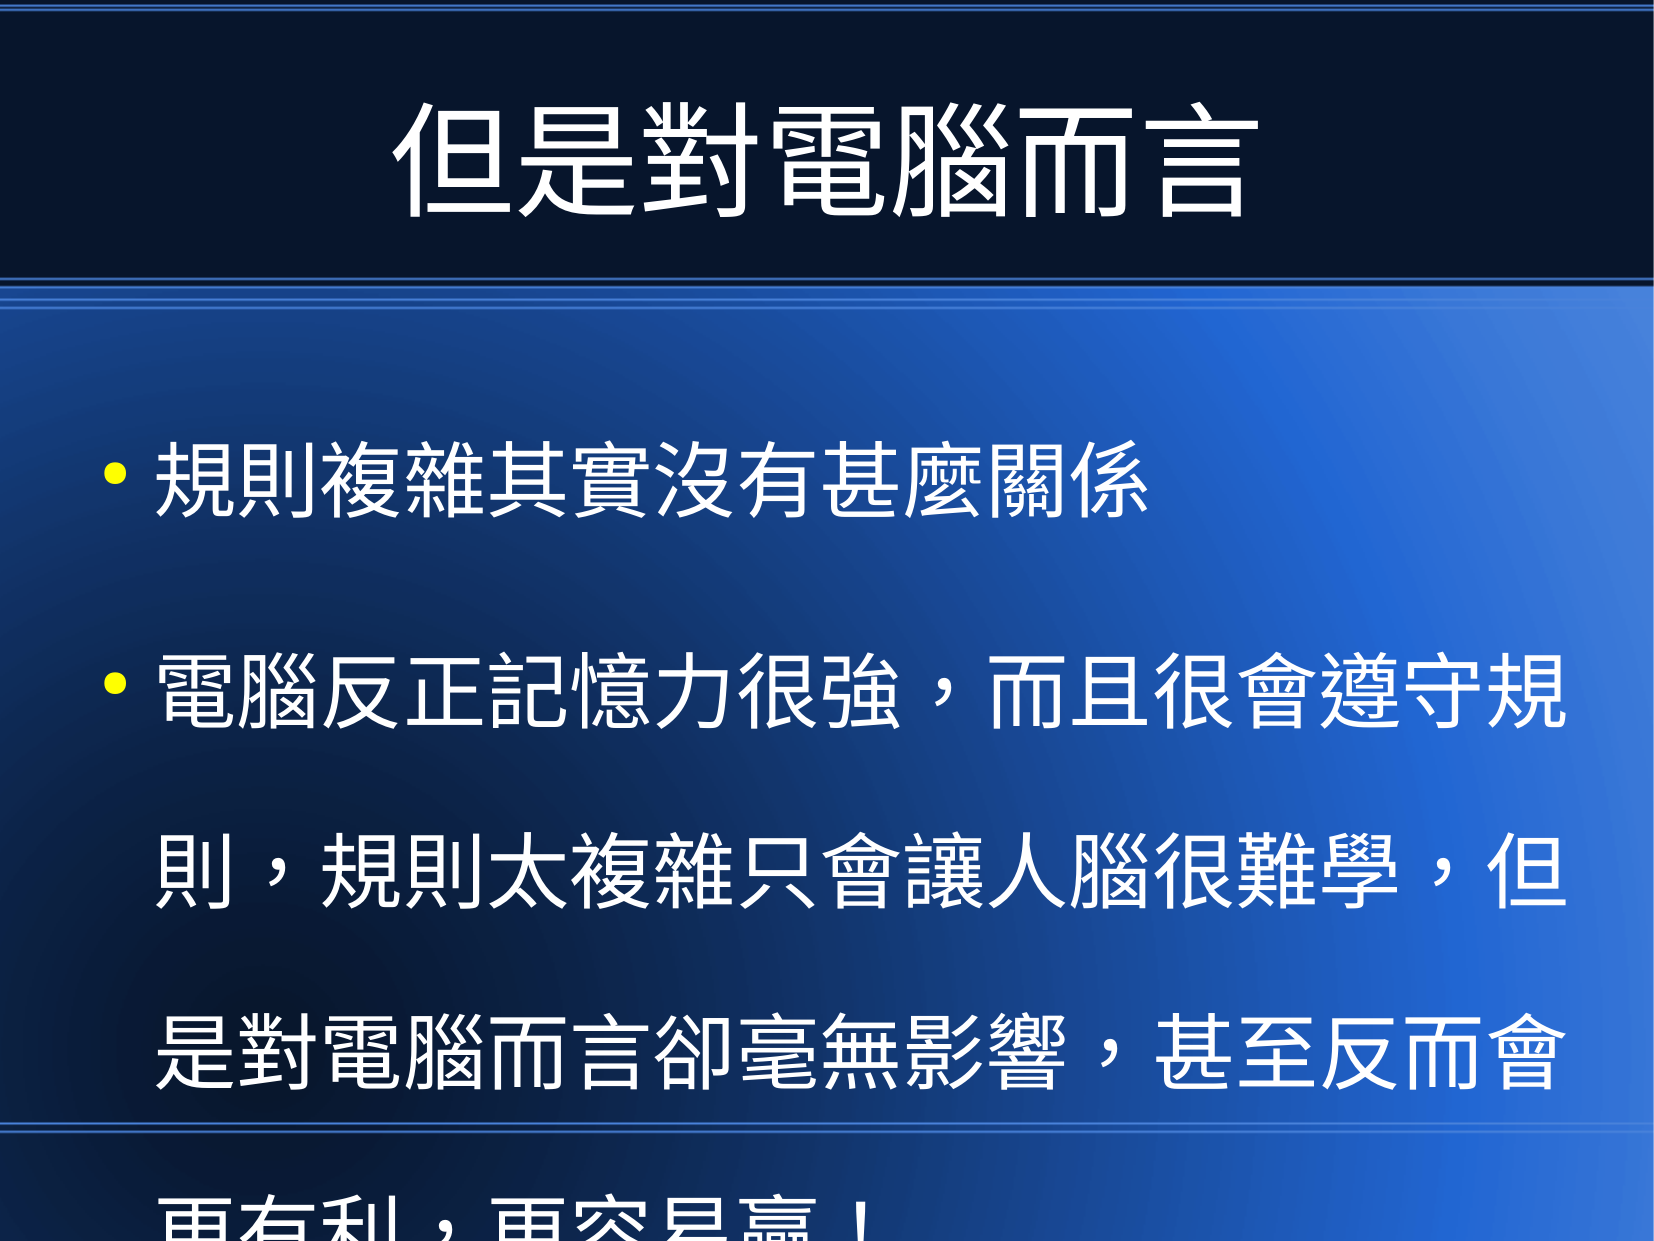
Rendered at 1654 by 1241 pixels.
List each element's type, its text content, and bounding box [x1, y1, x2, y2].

title 但是對電腦而言 [82, 49, 1571, 257]
list 規則複雜其實沒有甚麼關係 電腦反正記憶力很強，而且很會遵守規則，規則太複雜只會讓人腦很難學，但是對電腦而言卻毫無影響，甚至反而會更有利，更容易贏！ [82, 355, 1571, 1241]
picture [0, 0, 1654, 1241]
